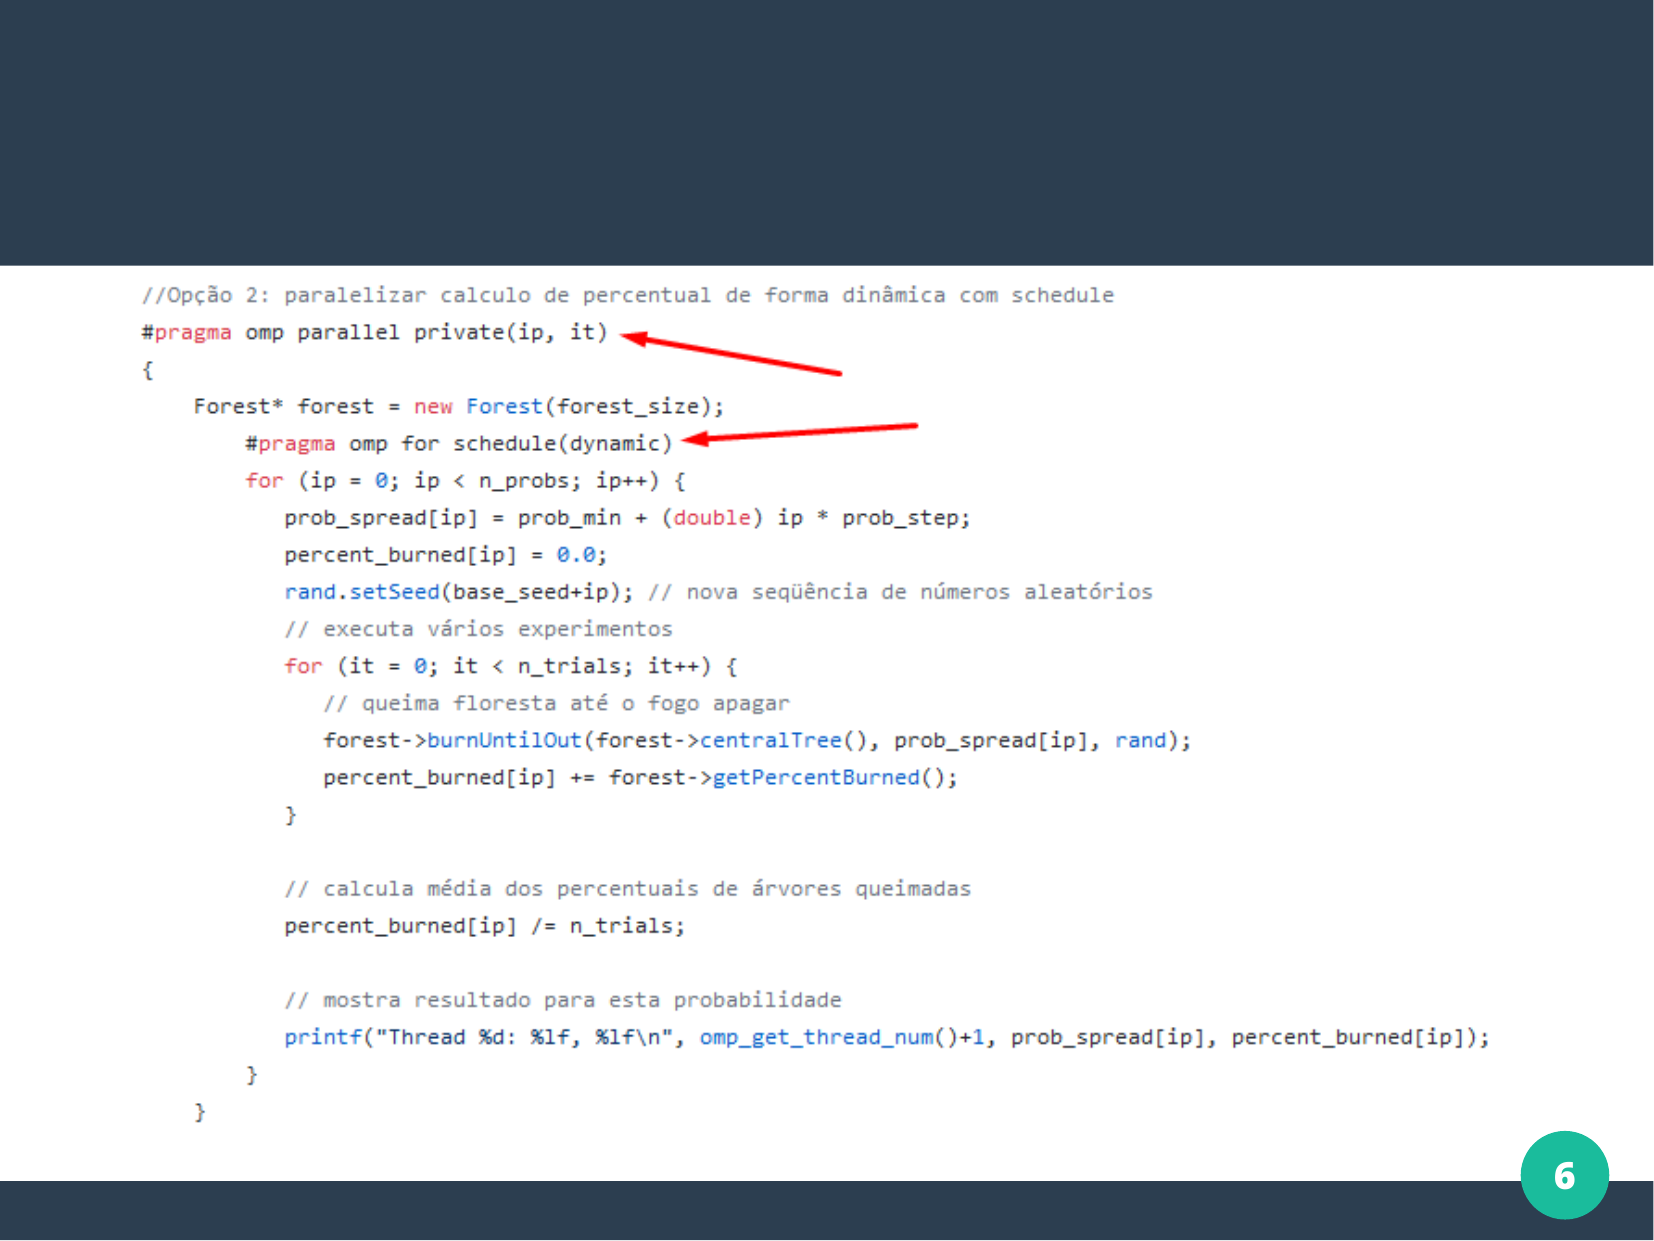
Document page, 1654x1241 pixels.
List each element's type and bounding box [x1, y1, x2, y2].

picture [129, 271, 1536, 1141]
